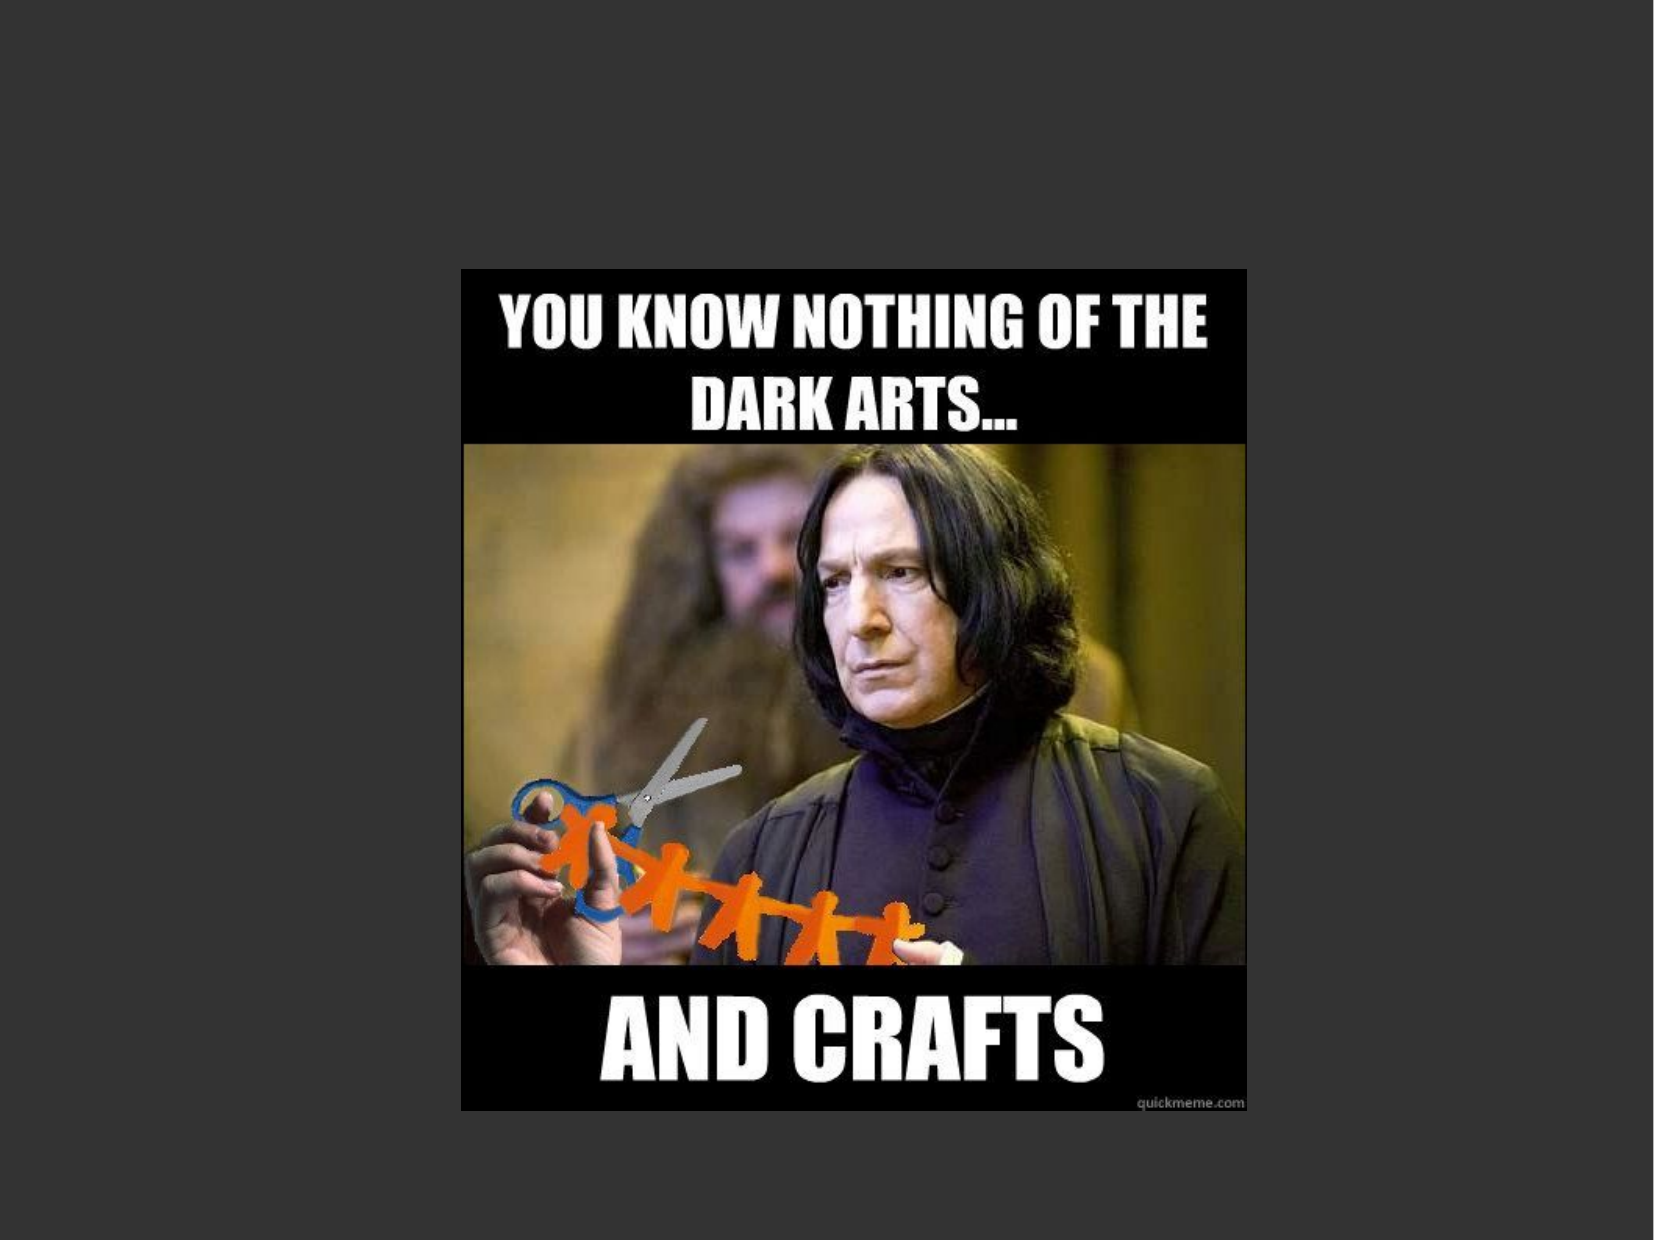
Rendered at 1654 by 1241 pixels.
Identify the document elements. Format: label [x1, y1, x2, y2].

picture [461, 269, 1247, 1111]
